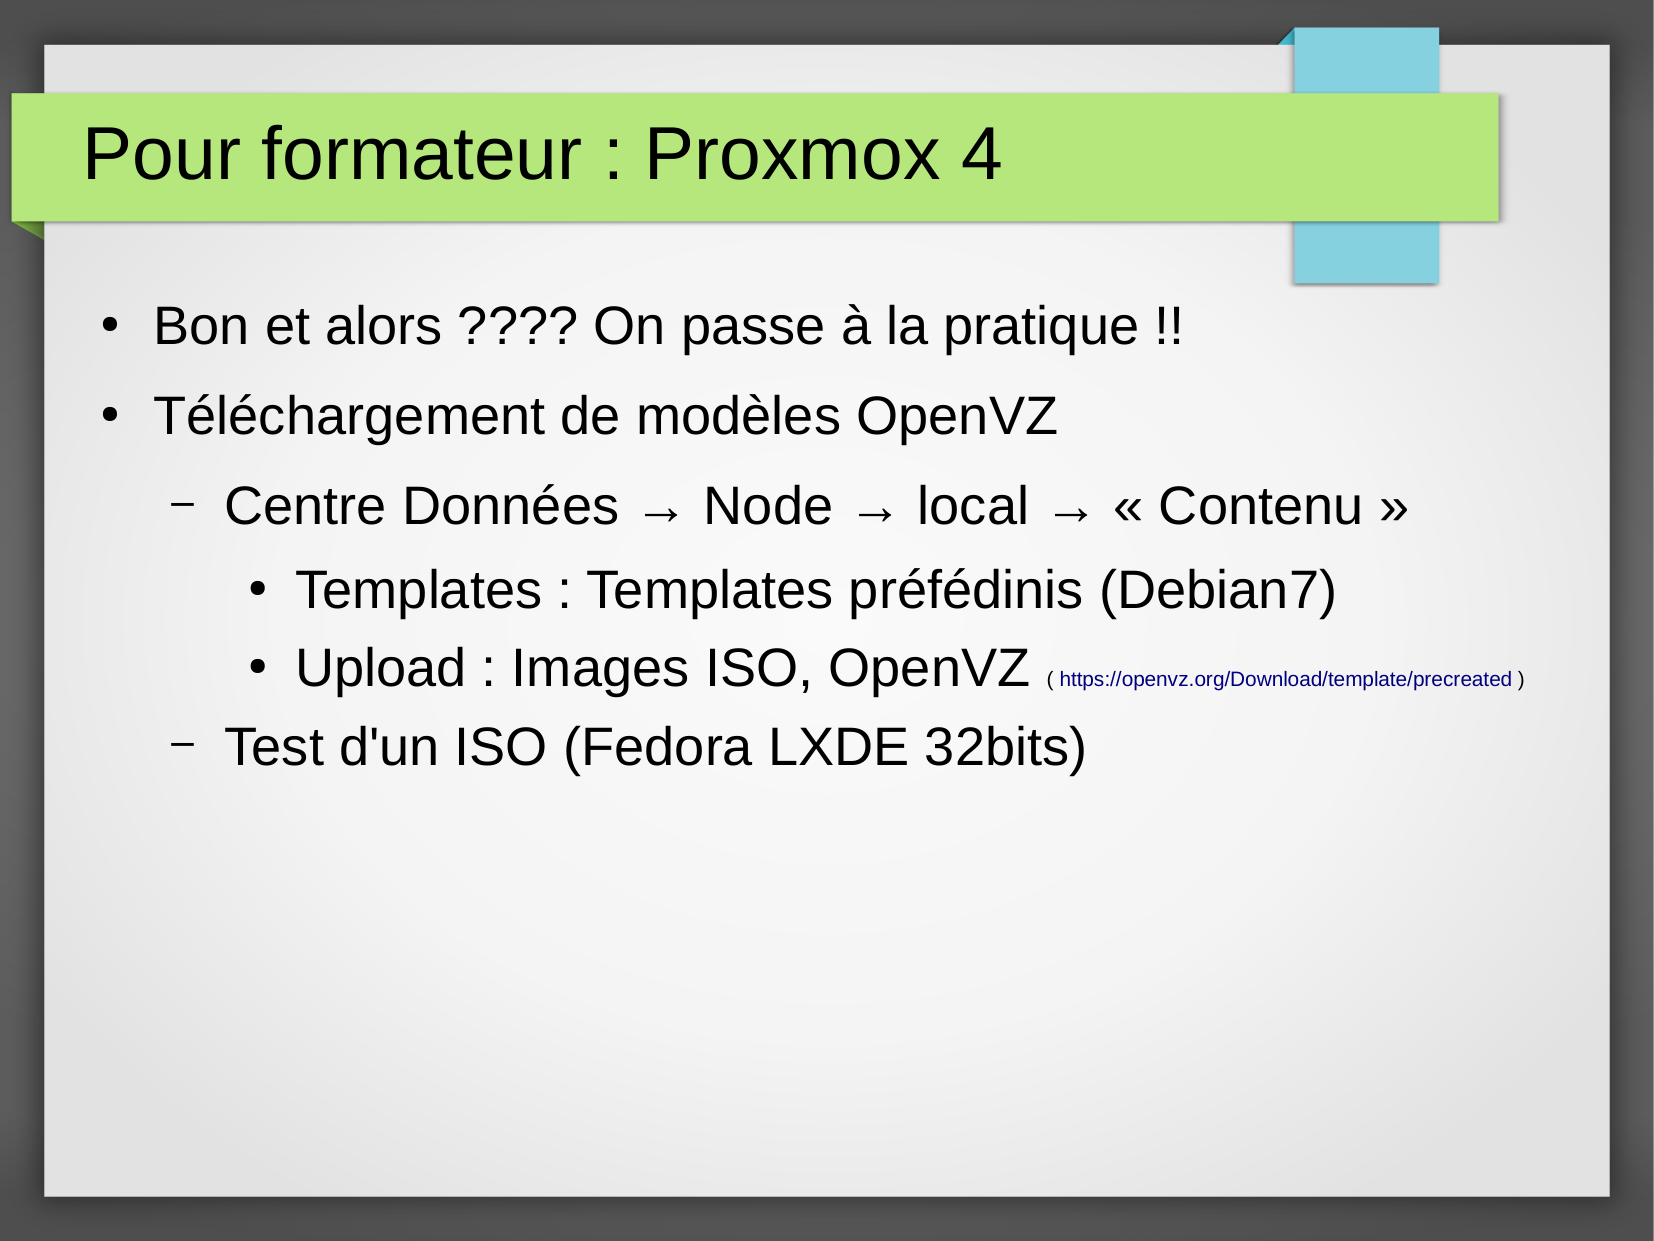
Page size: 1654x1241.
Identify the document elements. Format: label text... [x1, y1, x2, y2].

title Pour formateur : Proxmox 4 [82, 94, 1264, 213]
list Bon et alors ???? On passe à la pratique !! Téléchargement de modèles OpenVZ Centre Données → Node → local → « Contenu » Templates : Templates préfédinis (Debian7) Upload : Images ISO, OpenVZ ( https://openvz.org/Download/template/precreated ) Test d'un ISO (Fedora LXDE 32bits) [82, 295, 1571, 1015]
picture [0, 0, 1654, 1241]
